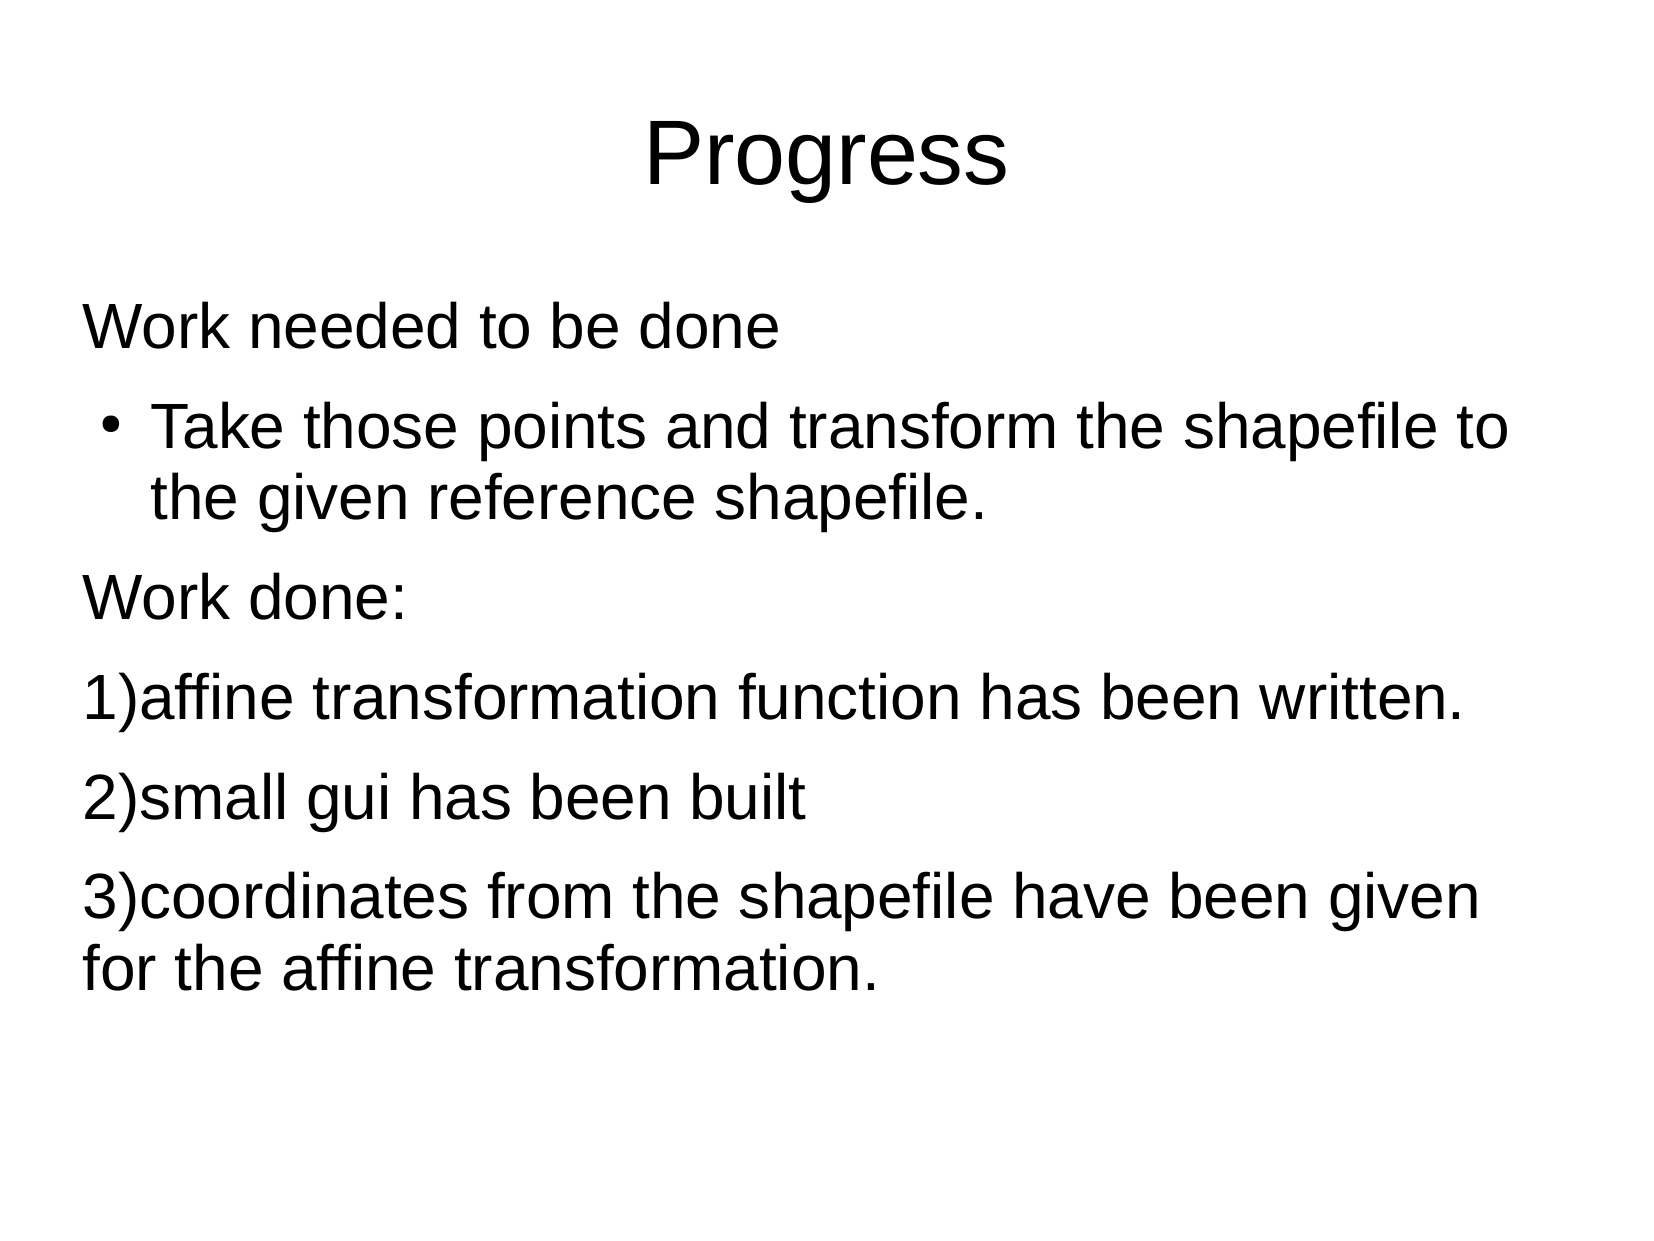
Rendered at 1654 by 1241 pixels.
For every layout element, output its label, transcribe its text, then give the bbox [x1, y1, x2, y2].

list Work needed to be done Take those points and transform the shapefile to the given reference shapefile. Work done: 1)affine transformation function has been written. 2)small gui has been built 3)coordinates from the shapefile have been given for the affine transformation. [82, 290, 1571, 1010]
title Progress [82, 49, 1571, 257]
